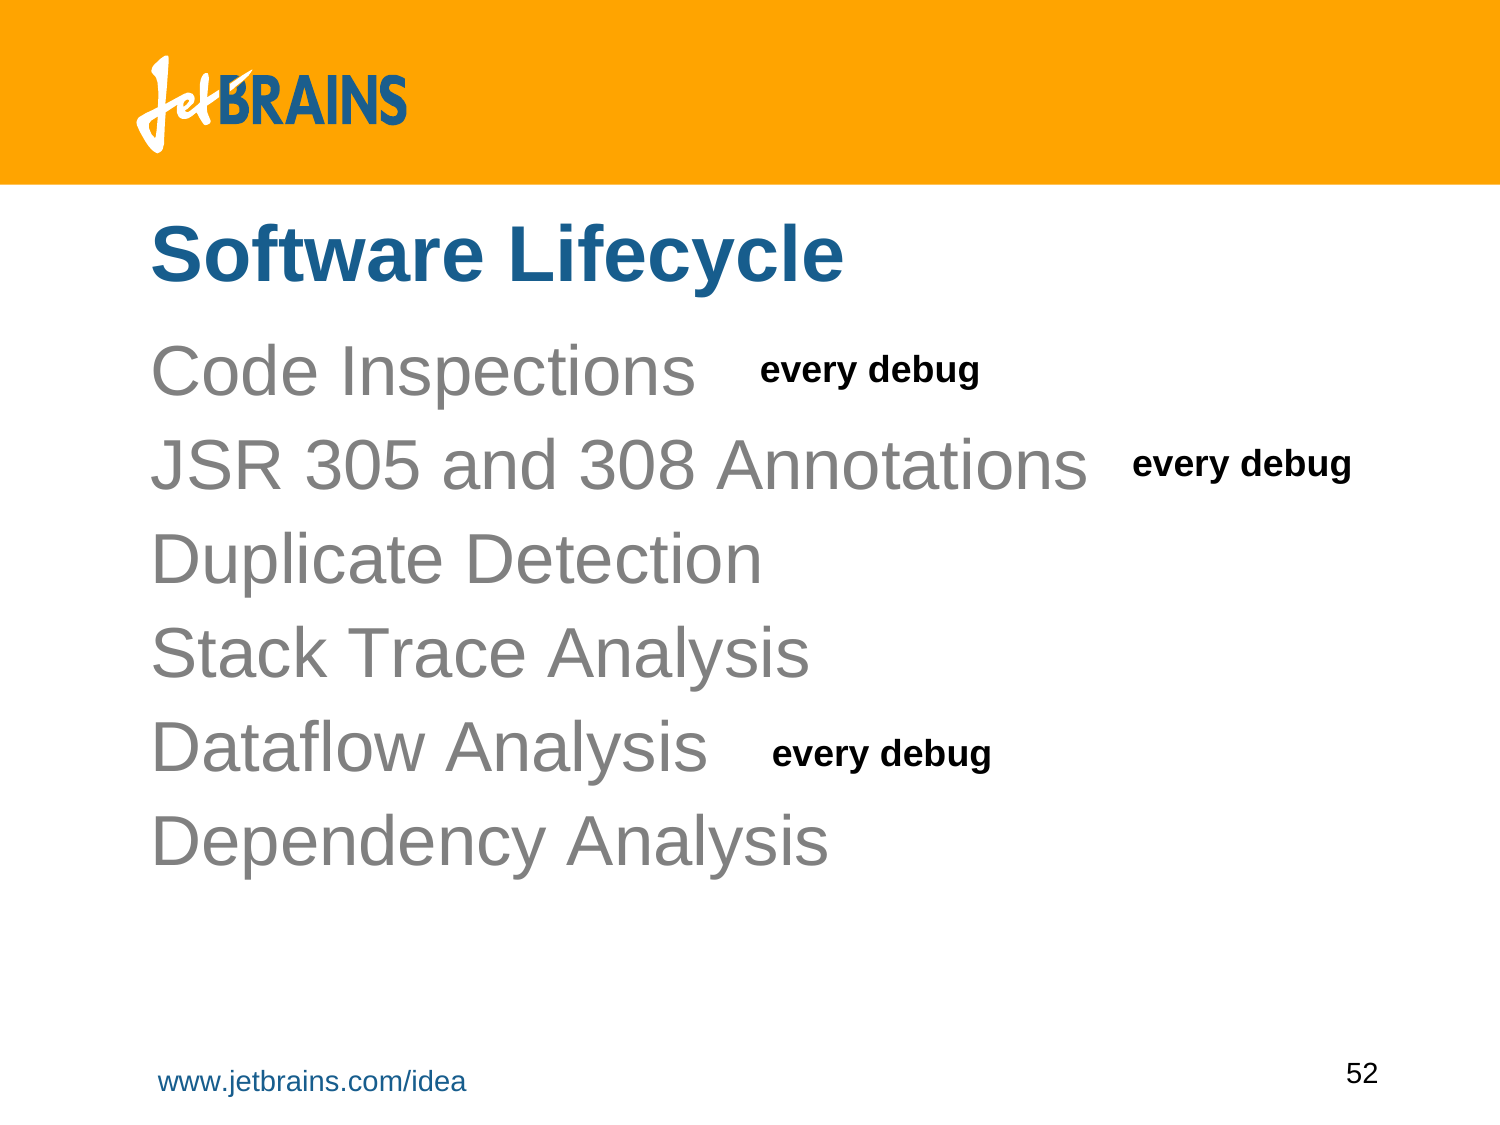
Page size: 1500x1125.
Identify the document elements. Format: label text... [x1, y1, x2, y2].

title Software Lifecycle [135, 194, 1377, 305]
list Code Inspections JSR 305 and 308 Annotations Duplicate Detection Stack Trace Analysis Dataflow Analysis Dependency Analysis [135, 326, 1388, 1051]
text_box every debug [712, 337, 1029, 413]
text_box every debug [724, 721, 1041, 797]
text_box every debug [1084, 431, 1401, 507]
